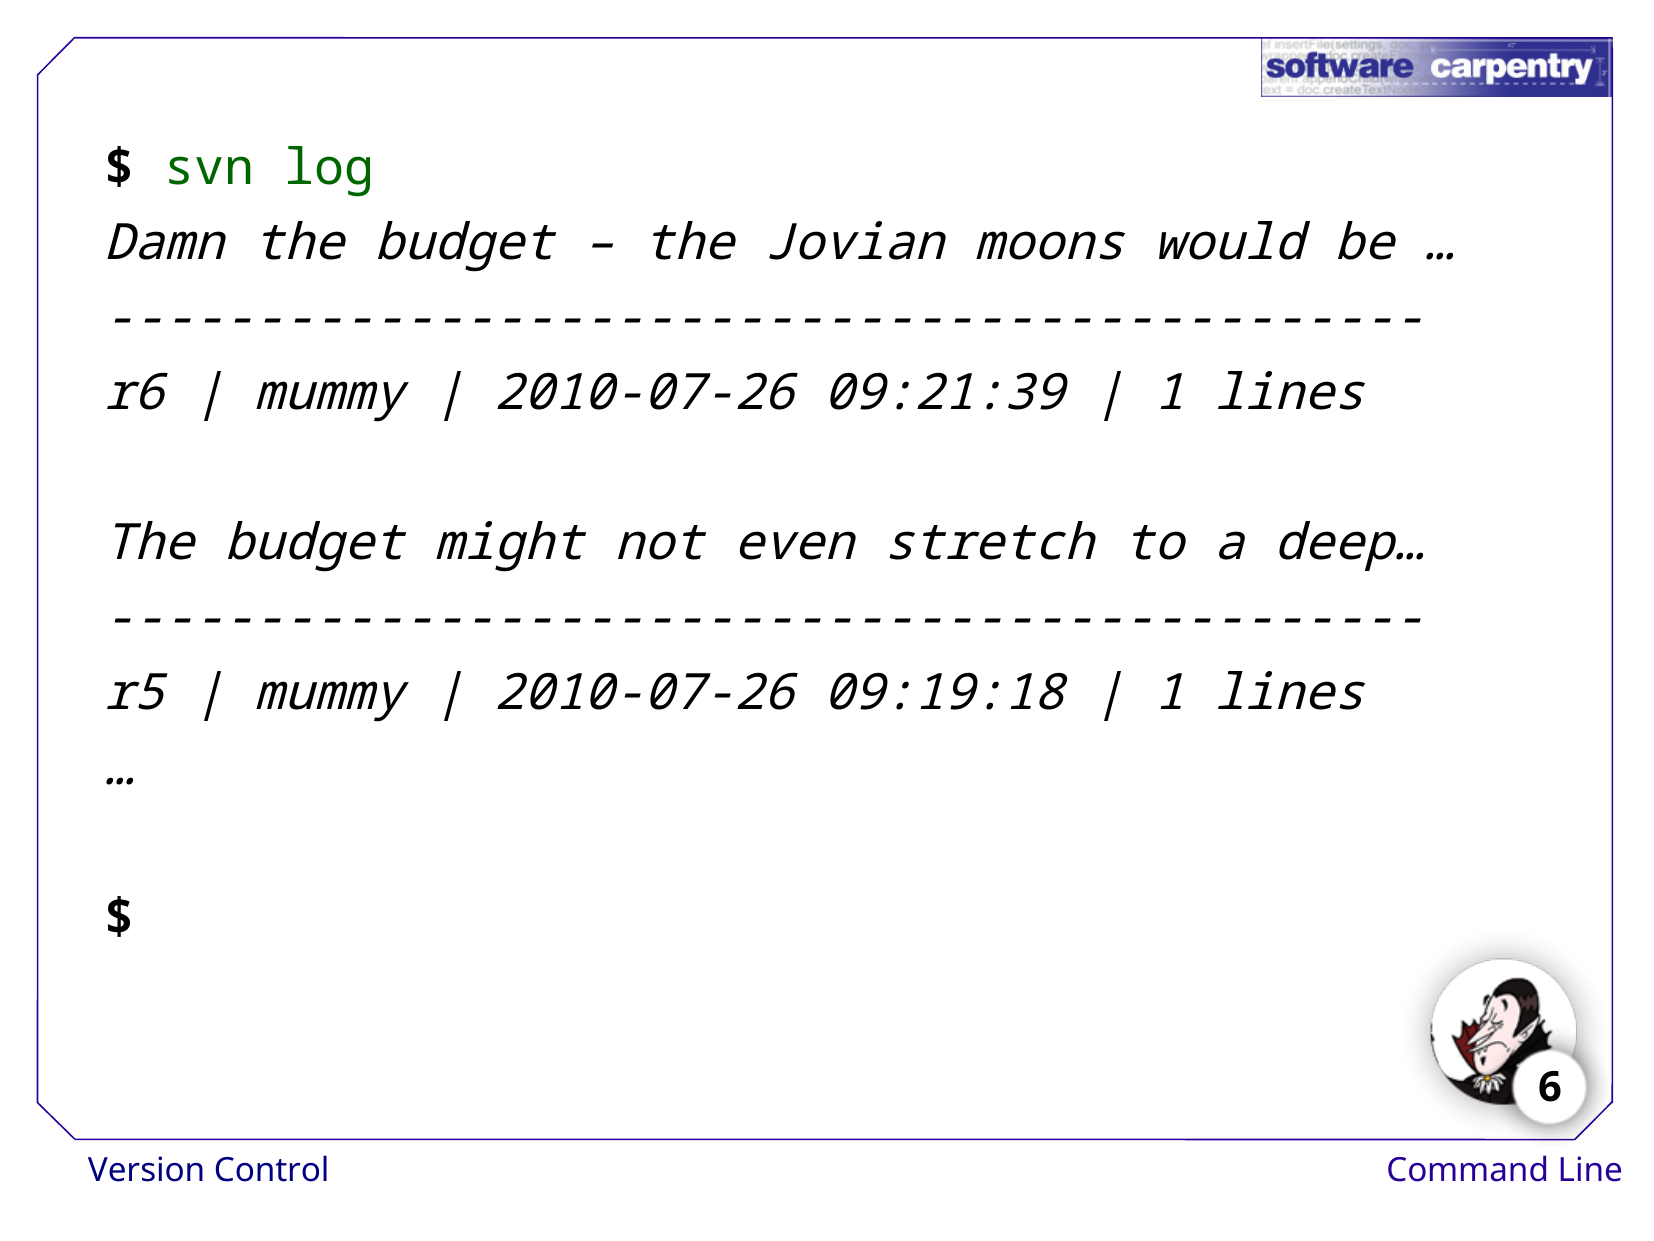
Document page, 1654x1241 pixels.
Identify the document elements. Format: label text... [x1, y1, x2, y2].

text_box $ svn log Damn the budget – the Jovian moons would be … -------------------------------------------- r6 | mummy | 2010-07-26 09:21:39 | 1 lines The budget might not even stretch to a deep… -------------------------------------------- r5 | mummy | 2010-07-26 09:19:18 | 1 lines … $ [89, 112, 1572, 1036]
picture [1393, 926, 1618, 1146]
text_box 6 [1505, 1057, 1595, 1119]
picture [1261, 39, 1613, 97]
